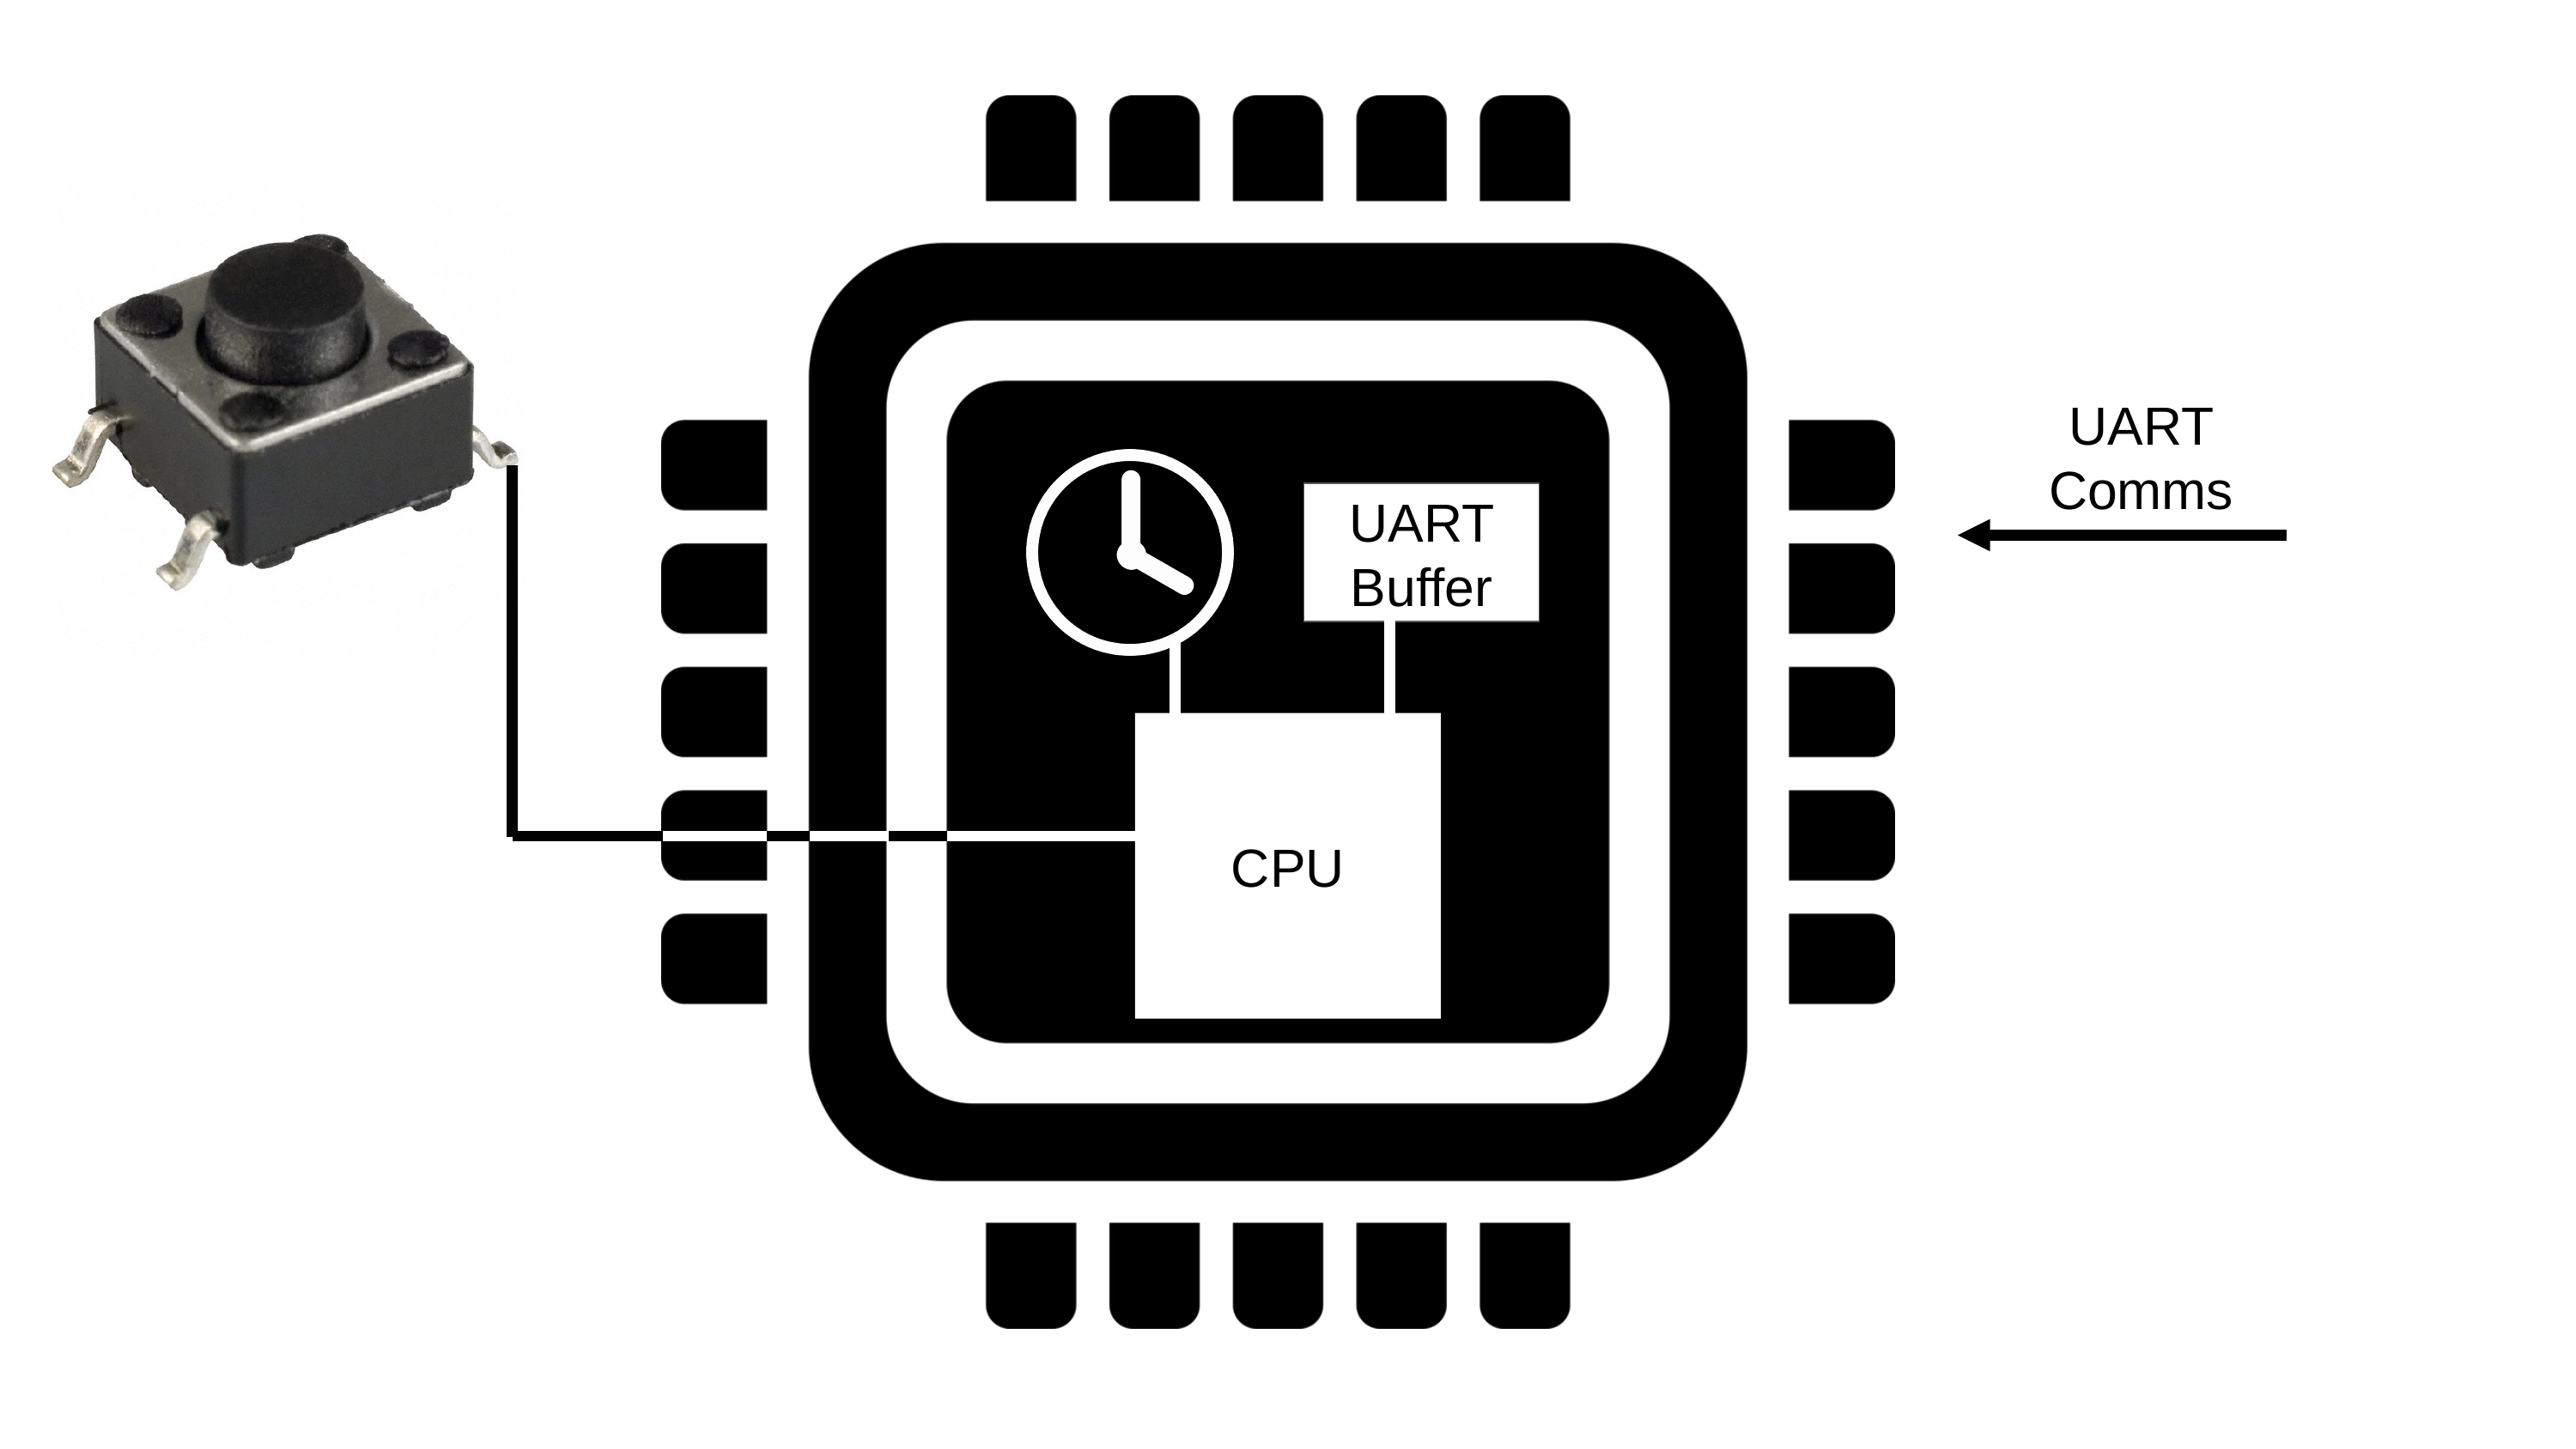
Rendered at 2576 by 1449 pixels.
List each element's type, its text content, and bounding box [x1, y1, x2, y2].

picture [41, 168, 529, 656]
picture [661, 95, 1895, 1329]
text_box CPU [1134, 712, 1441, 1019]
text_box UART Buffer [1303, 482, 1540, 622]
text_box UART Comms [1996, 379, 2287, 534]
